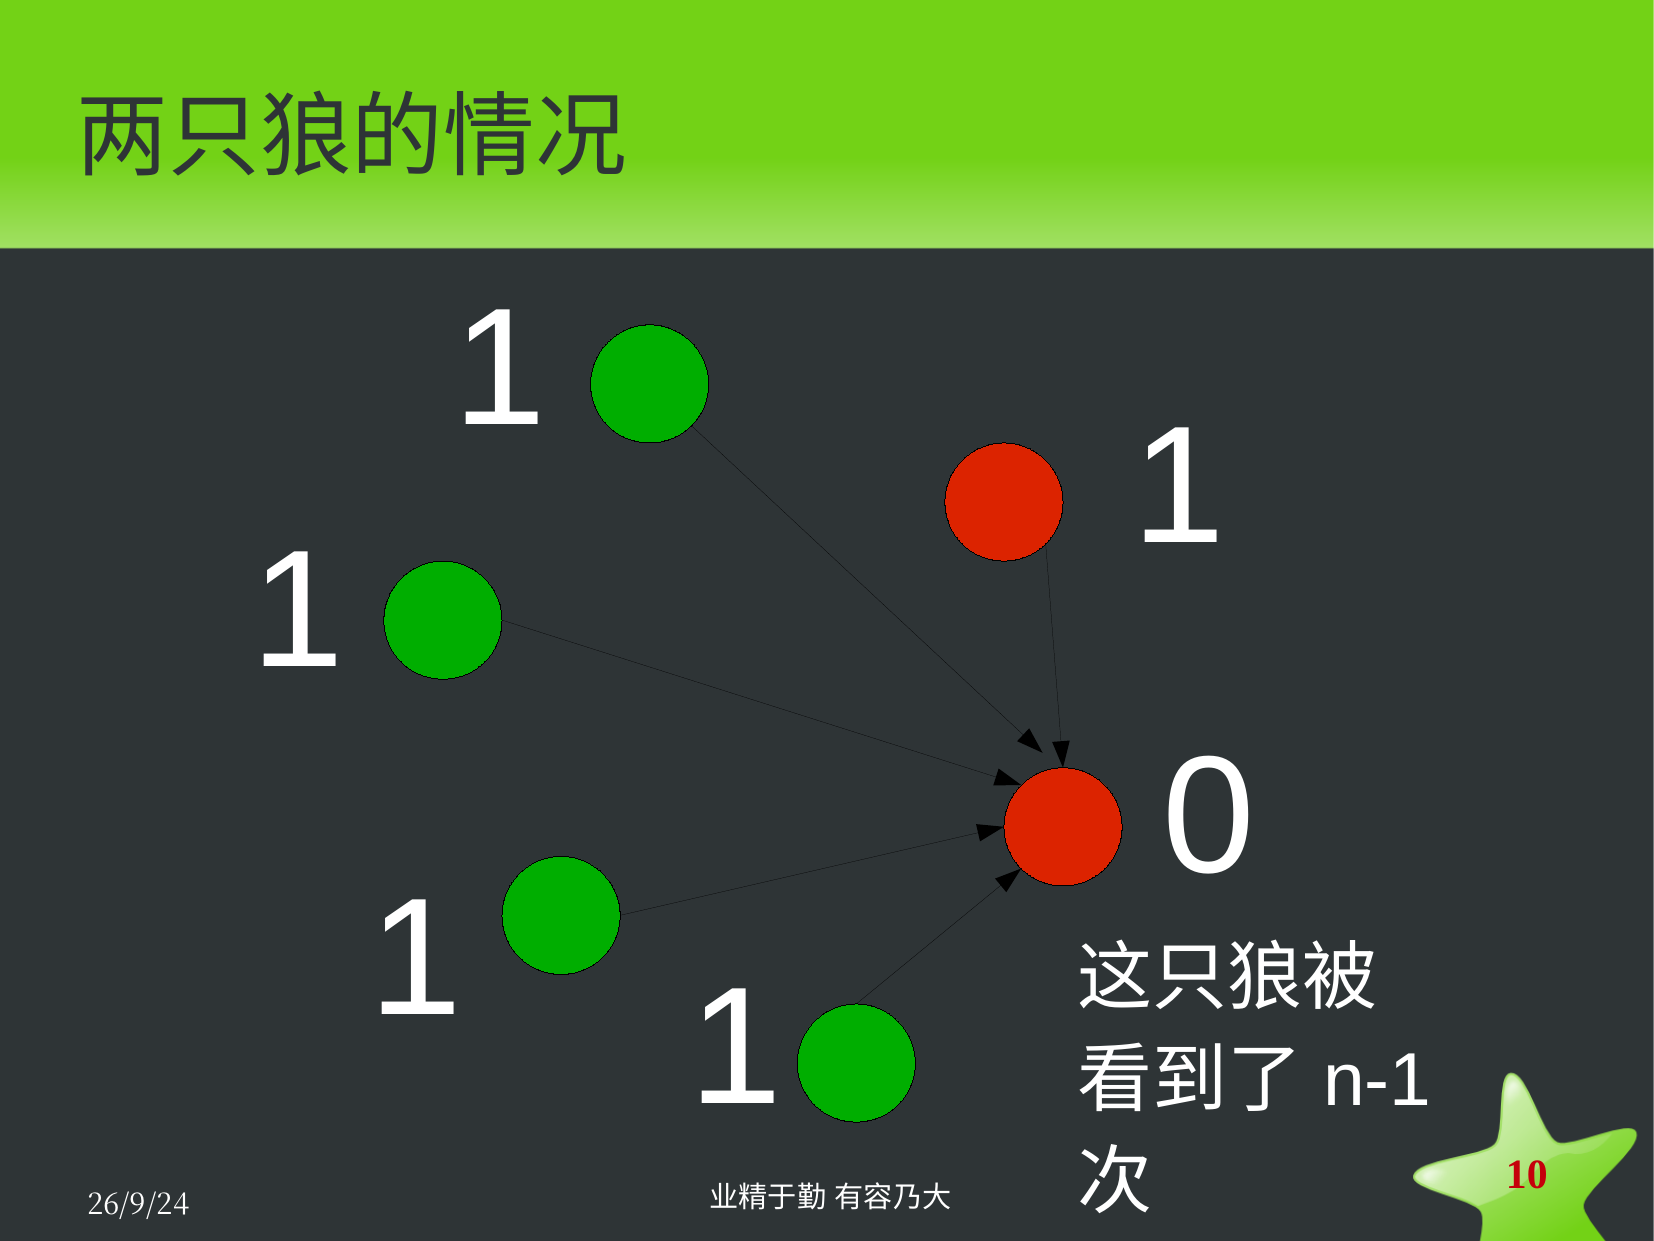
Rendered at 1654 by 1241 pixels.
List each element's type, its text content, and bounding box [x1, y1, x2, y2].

text_box 1 [674, 944, 798, 1146]
text_box [1003, 767, 1123, 886]
text_box 1 [438, 265, 562, 467]
picture [0, 0, 1654, 1241]
text_box [590, 324, 709, 443]
text_box 1 [236, 507, 359, 709]
text_box [501, 856, 621, 975]
text_box 这只狼被看到了n-1次 [1062, 915, 1447, 1193]
text_box 0 [1147, 714, 1270, 915]
text_box [798, 1003, 916, 1123]
text_box 1 [1117, 383, 1241, 585]
text_box [944, 442, 1064, 562]
text_box [383, 561, 502, 680]
title 两只狼的情况 [76, 36, 1565, 229]
text_box 1 [354, 856, 477, 1058]
